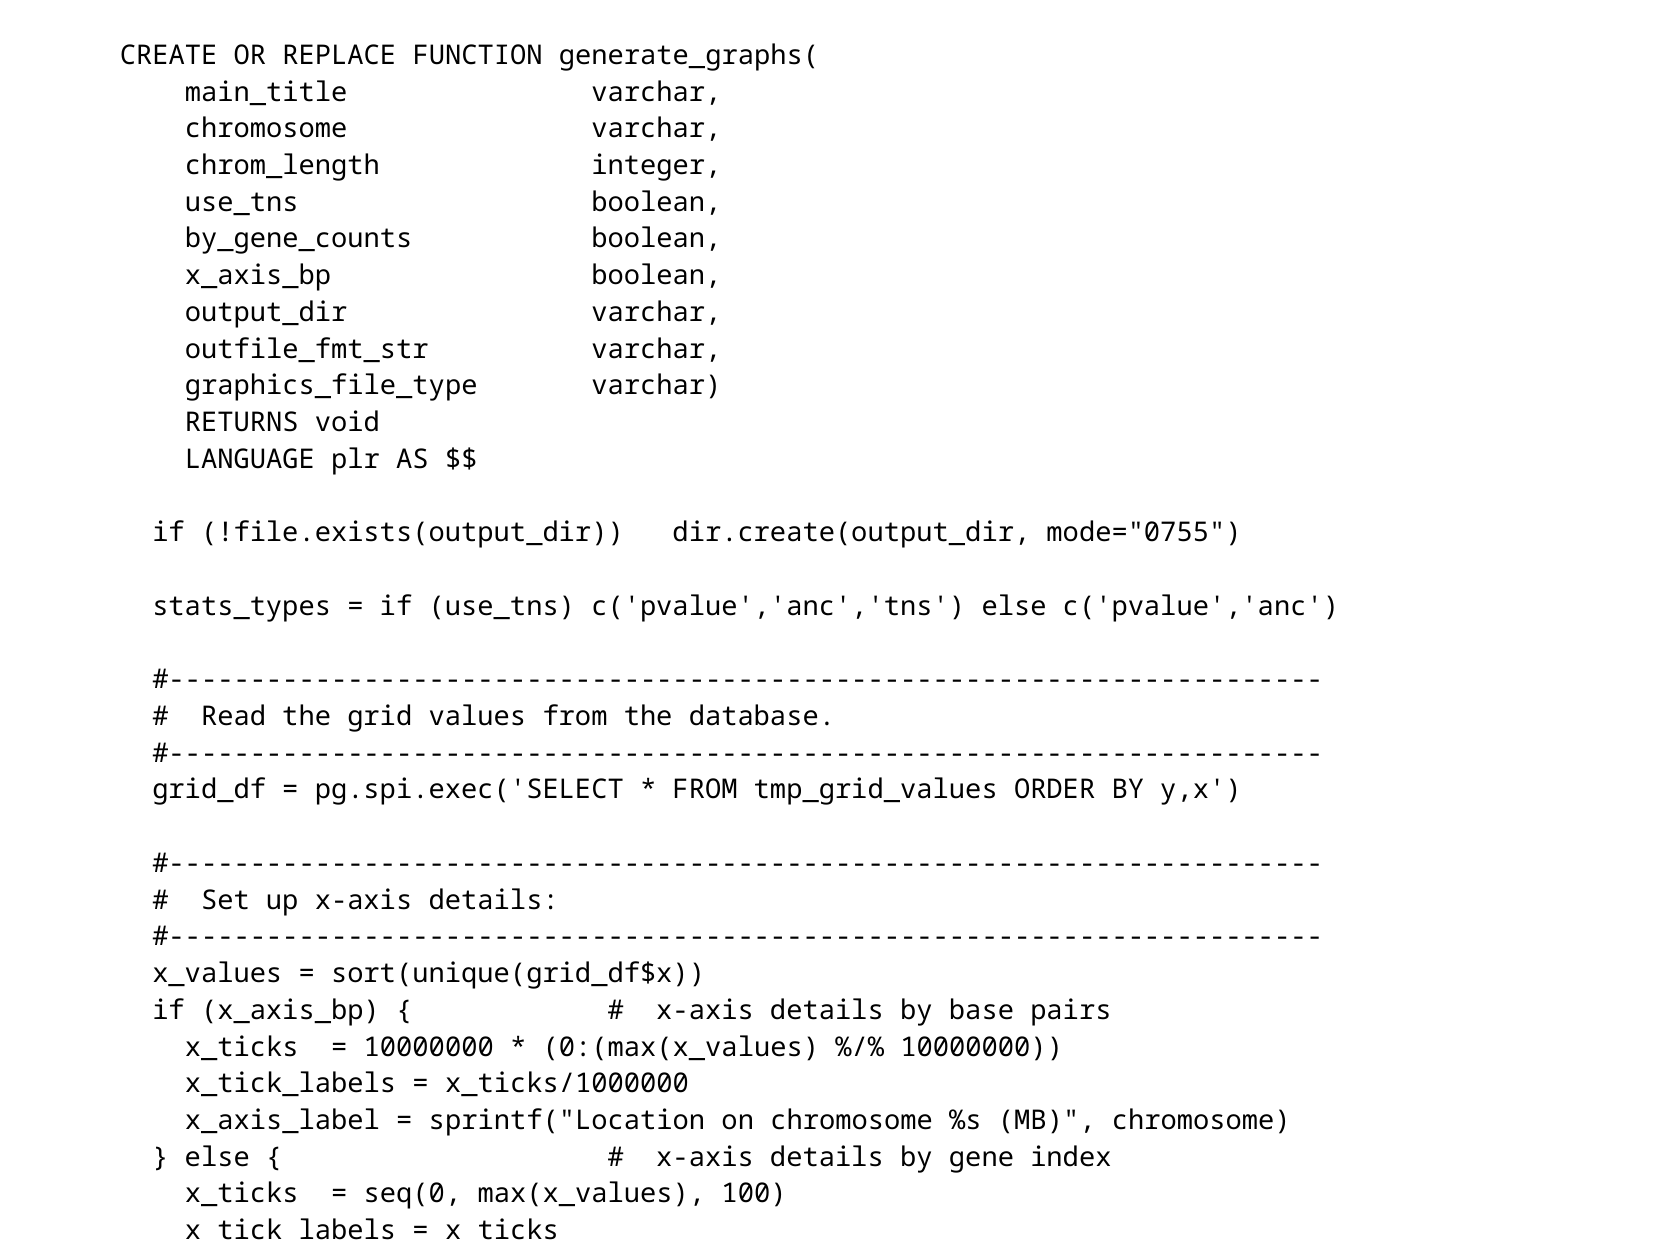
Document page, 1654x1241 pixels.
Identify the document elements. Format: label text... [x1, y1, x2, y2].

text_box CREATE OR REPLACE FUNCTION generate_graphs( main_title varchar, chromosome varchar, chrom_length integer, use_tns boolean, by_gene_counts boolean, x_axis_bp boolean, output_dir varchar, outfile_fmt_str varchar, graphics_file_type varchar) RETURNS void LANGUAGE plr AS $$ if (!file.exists(output_dir)) dir.create(output_dir, mode="0755") stats_types = if (use_tns) c('pvalue','anc','tns') else c('pvalue','anc') #----------------------------------------------------------------------- # Read the grid values from the database. #----------------------------------------------------------------------- grid_df = pg.spi.exec('SELECT * FROM tmp_grid_values ORDER BY y,x') #----------------------------------------------------------------------- # Set up x-axis details: #----------------------------------------------------------------------- x_values = sort(unique(grid_df$x)) if (x_axis_bp) { # x-axis details by base pairs x_ticks = 10000000 * (0:(max(x_values) %/% 10000000)) x_tick_labels = x_ticks/1000000 x_axis_label = sprintf("Location on chromosome %s (MB)", chromosome) } else { # x-axis details by gene index x_ticks = seq(0, max(x_values), 100) x_tick_labels = x_ticks x_axis_label = sprintf("Gene index on chromosome %s", chromosome) } (TRUNCATED) [105, 28, 1429, 1222]
